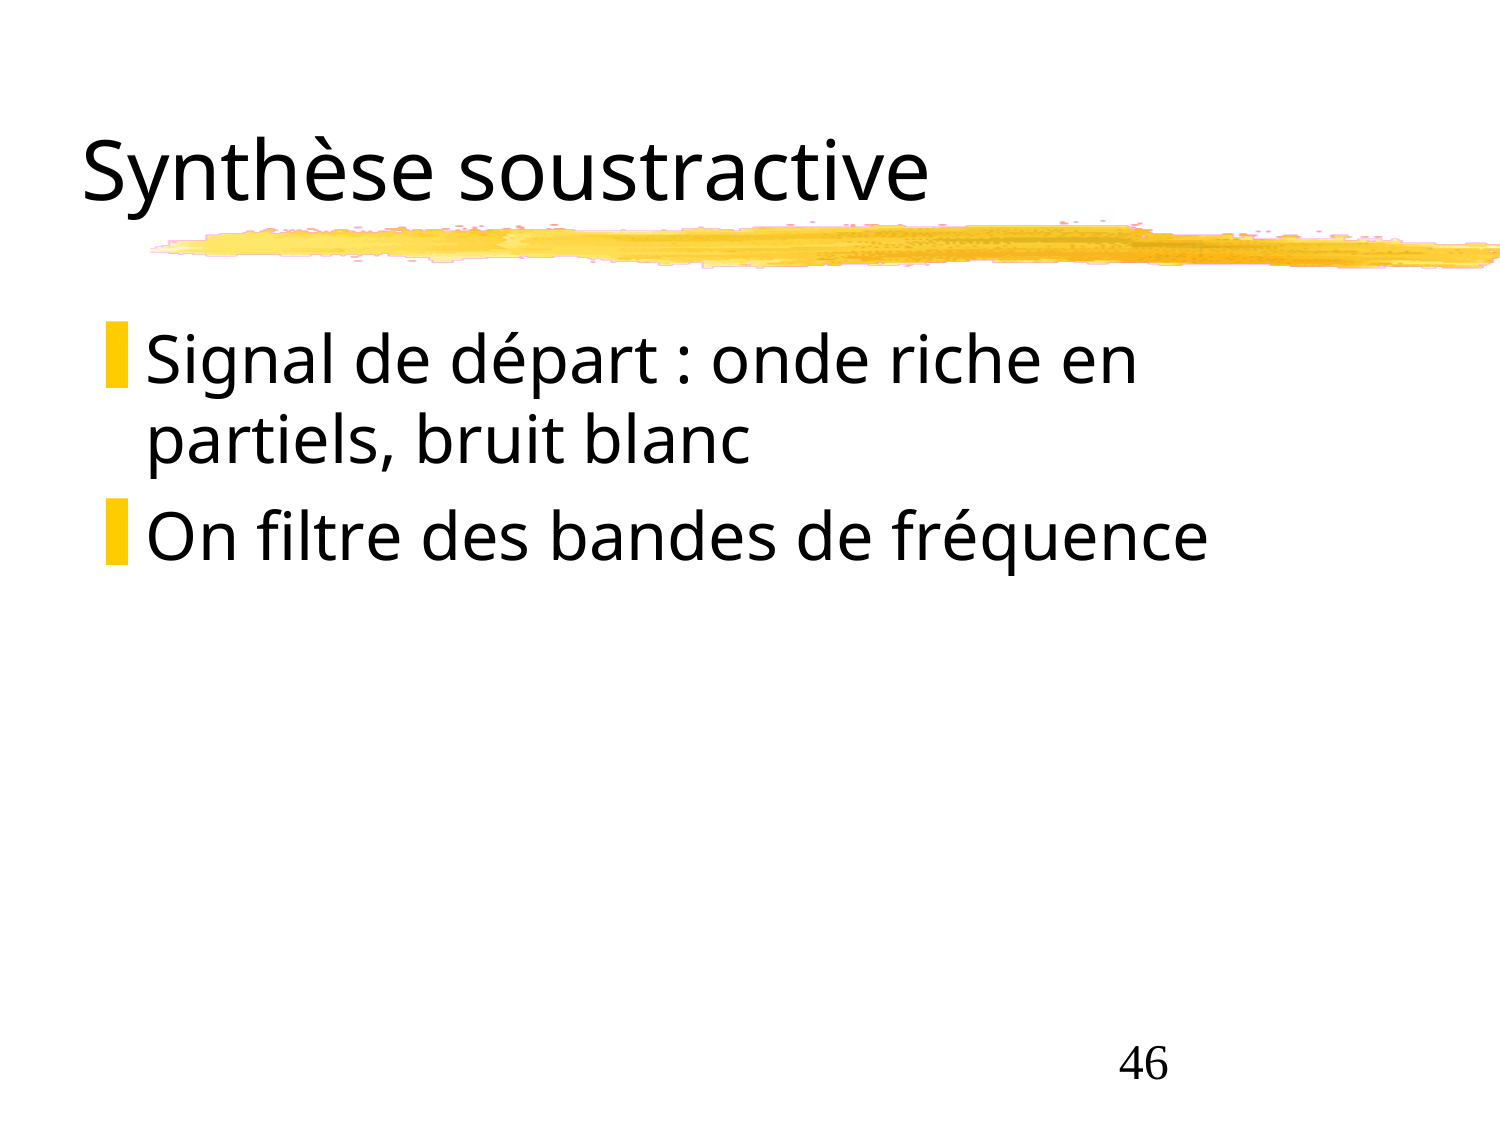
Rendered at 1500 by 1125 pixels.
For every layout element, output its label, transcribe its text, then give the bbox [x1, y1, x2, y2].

picture [150, 215, 1500, 279]
list Signal de départ : onde riche en partiels, bruit blanc On filtre des bandes de fréquence [74, 309, 1417, 1052]
title Synthèse soustractive [66, 8, 1342, 225]
